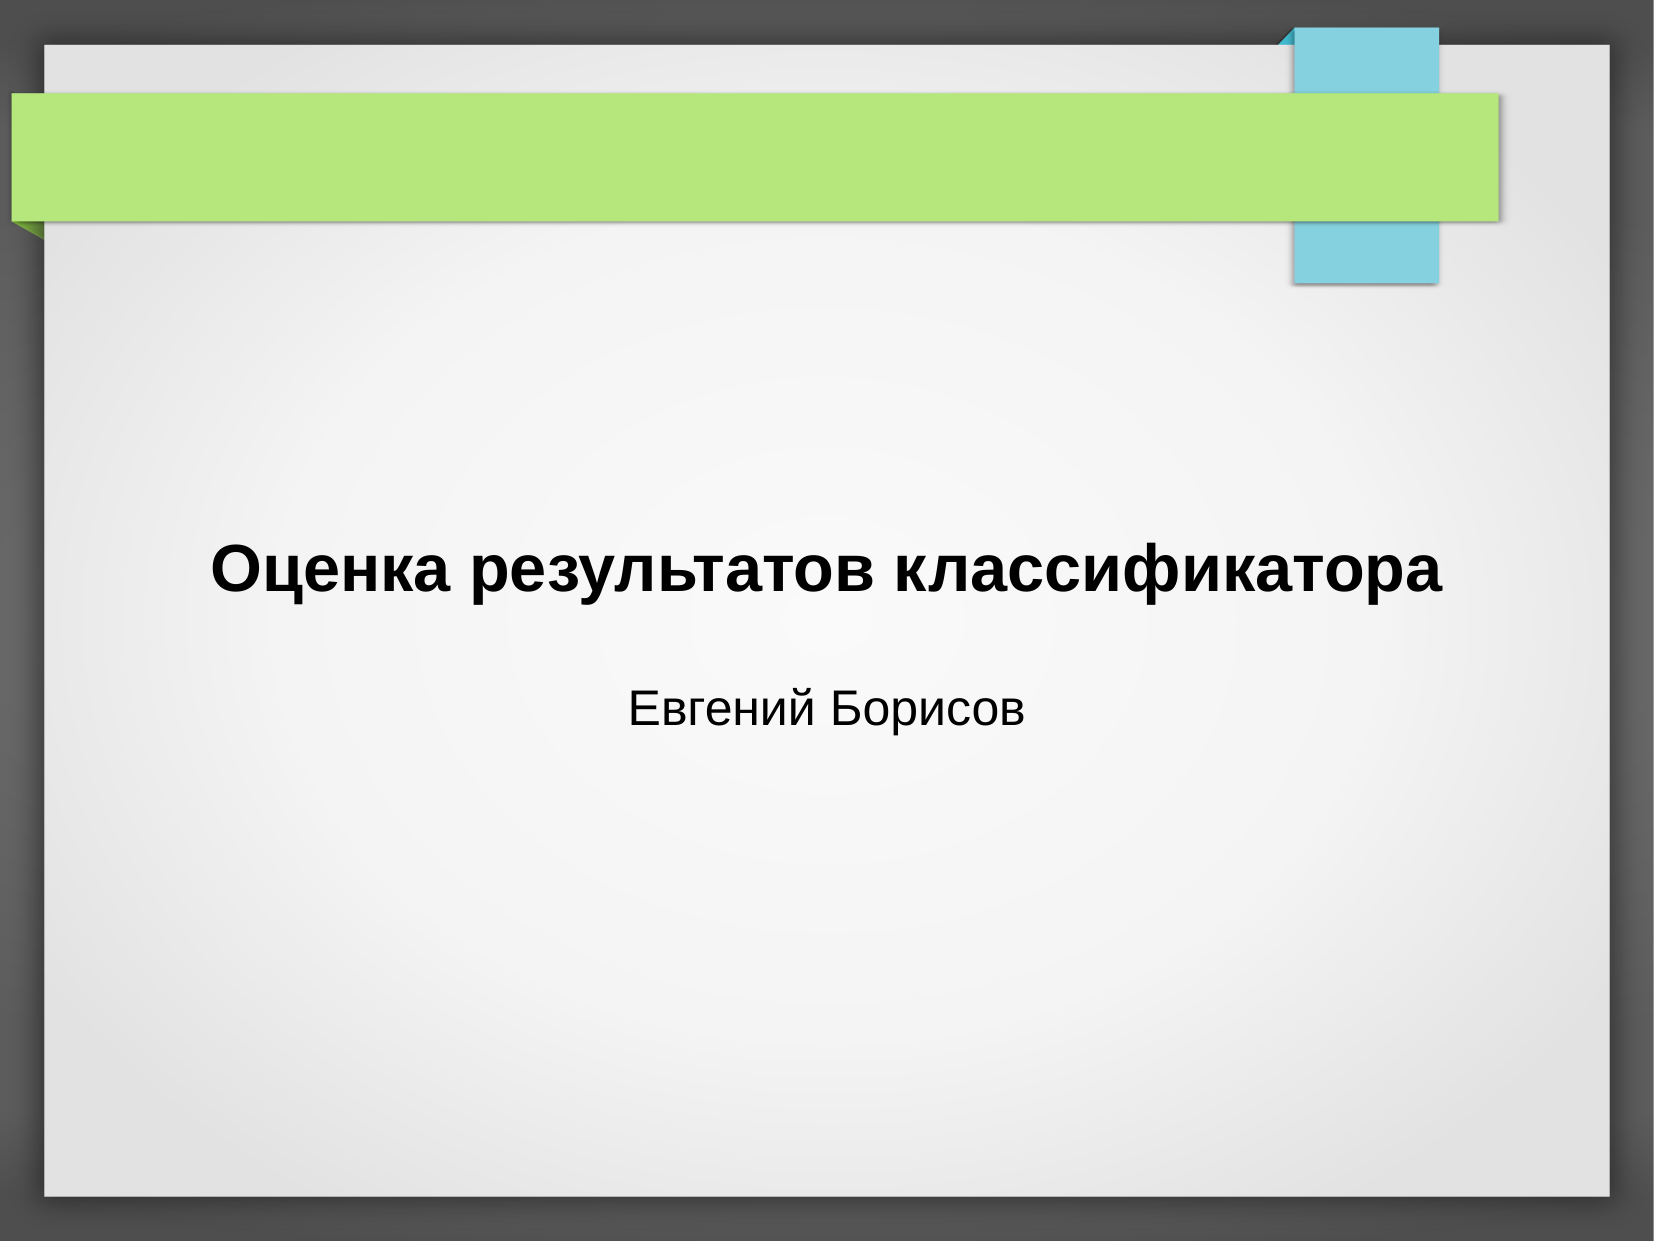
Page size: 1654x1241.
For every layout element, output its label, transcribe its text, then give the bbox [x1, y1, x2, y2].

picture [0, 0, 1654, 1241]
subtitle Оценка результатов классификатора Евгений Борисов [82, 290, 1571, 1010]
